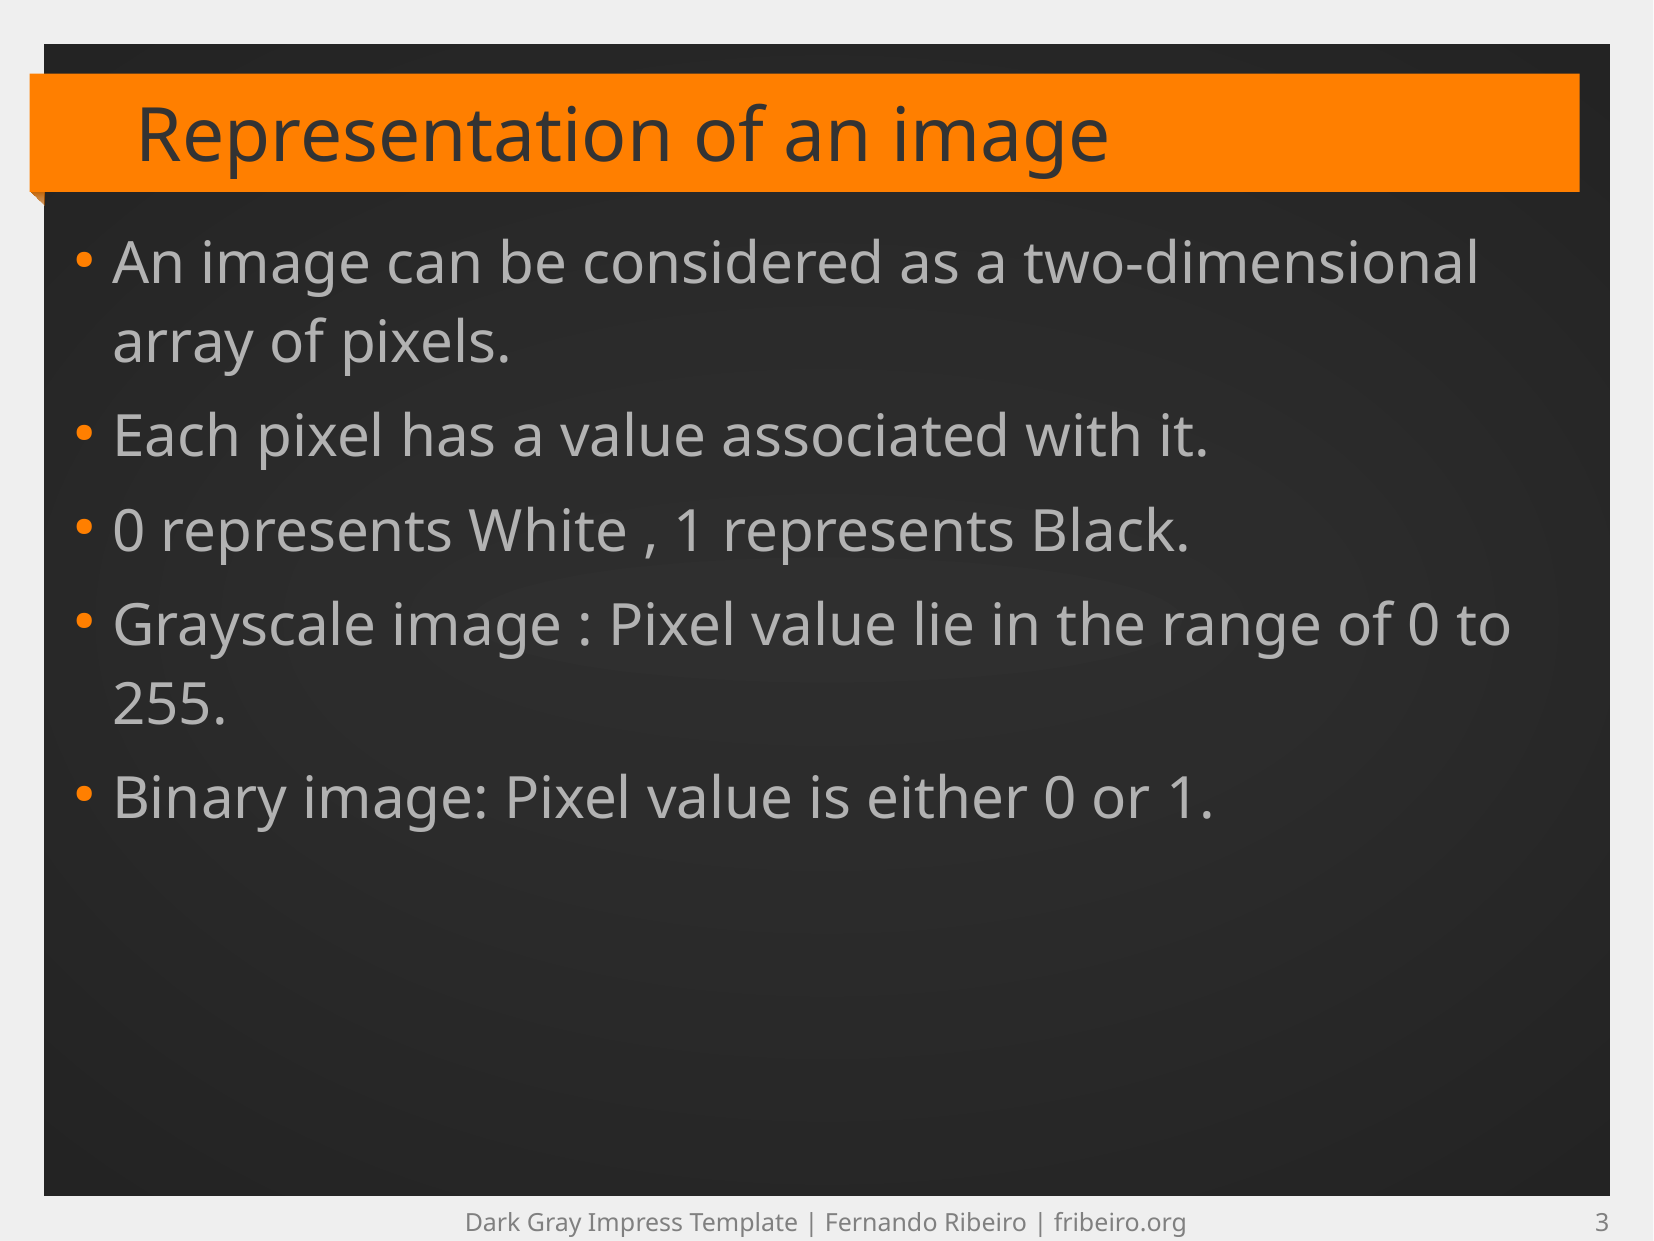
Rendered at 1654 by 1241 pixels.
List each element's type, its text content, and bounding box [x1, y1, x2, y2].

title Representation of an image [135, 73, 1627, 192]
list An image can be considered as a two-dimensional array of pixels. Each pixel has a value associated with it. 0 represents White , 1 represents Black. Grayscale image : Pixel value lie in the range of 0 to 255. Binary image: Pixel value is either 0 or 1. [44, 221, 1551, 1152]
